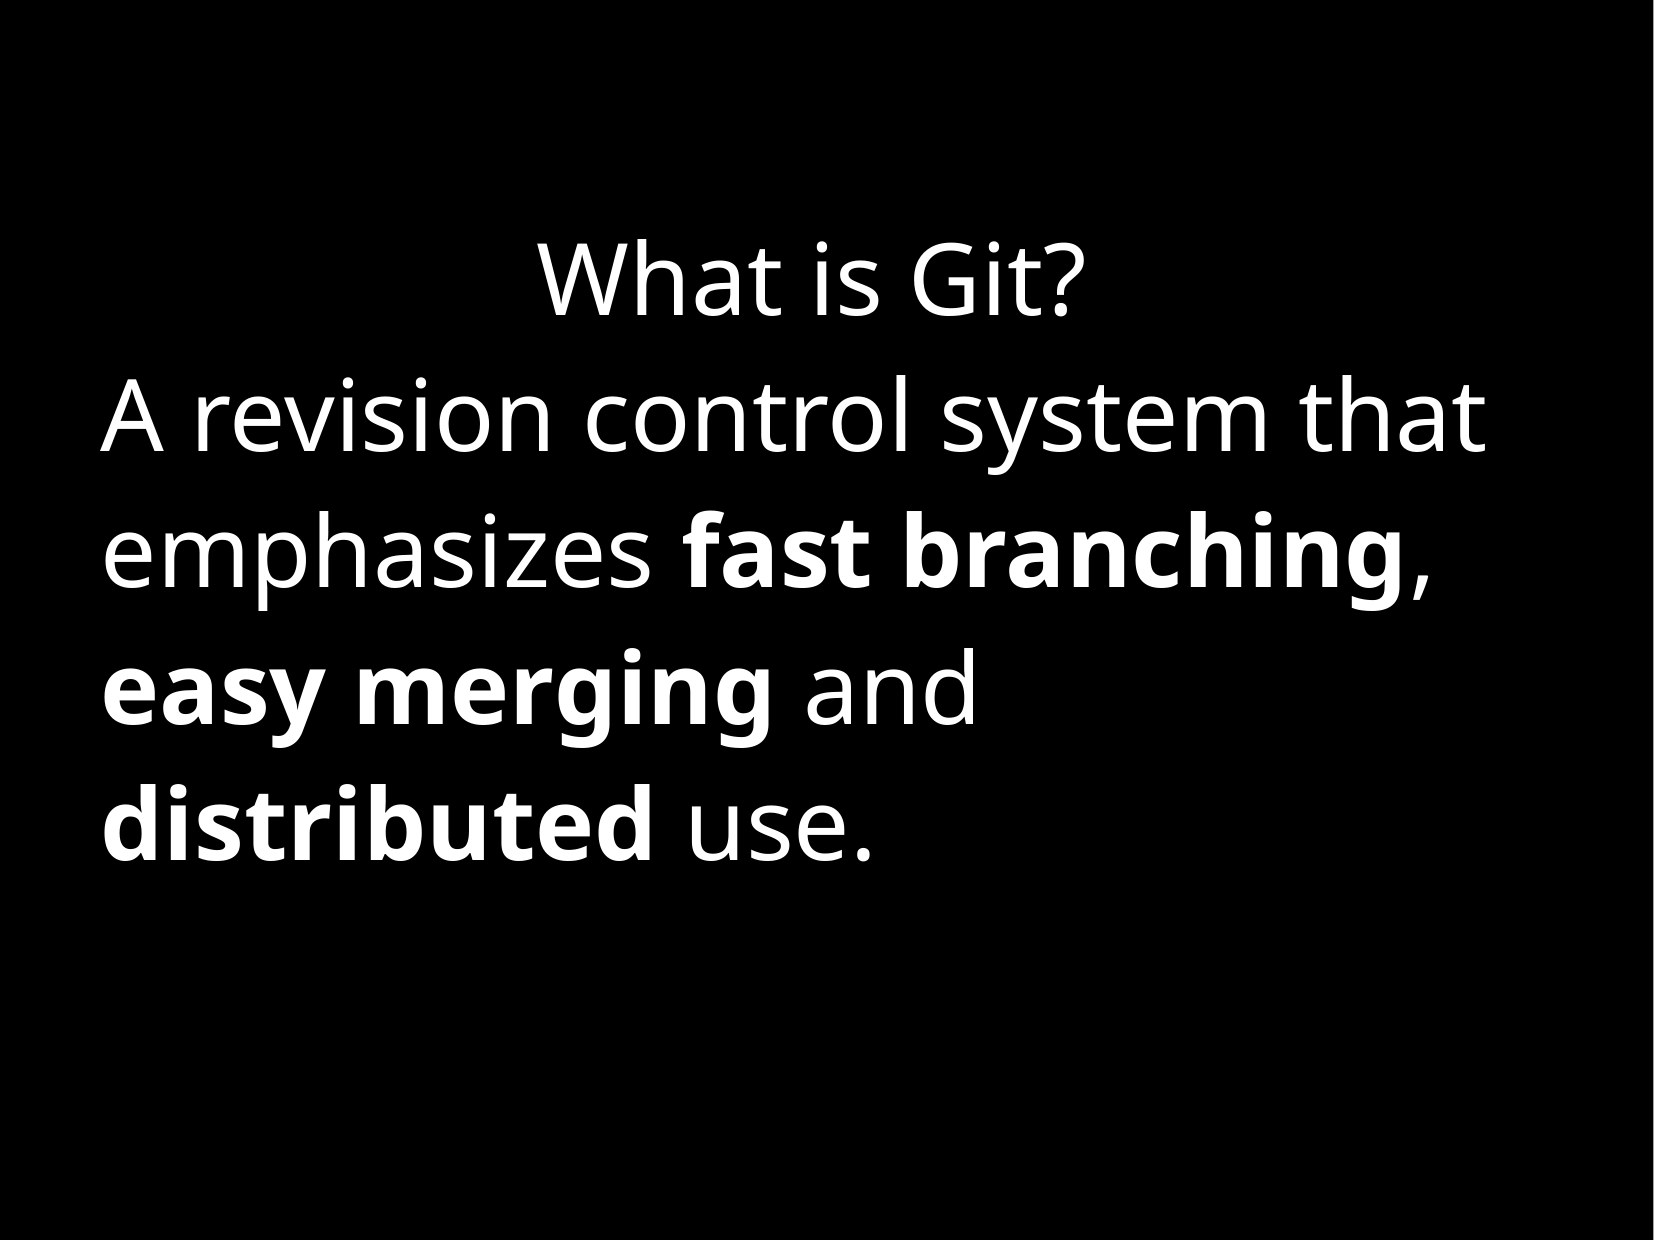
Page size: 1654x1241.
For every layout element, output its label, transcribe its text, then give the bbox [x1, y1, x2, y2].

subtitle What is Git? A revision control system that emphasizes fast branching, easy merging and distributed use. [88, 88, 1536, 1010]
